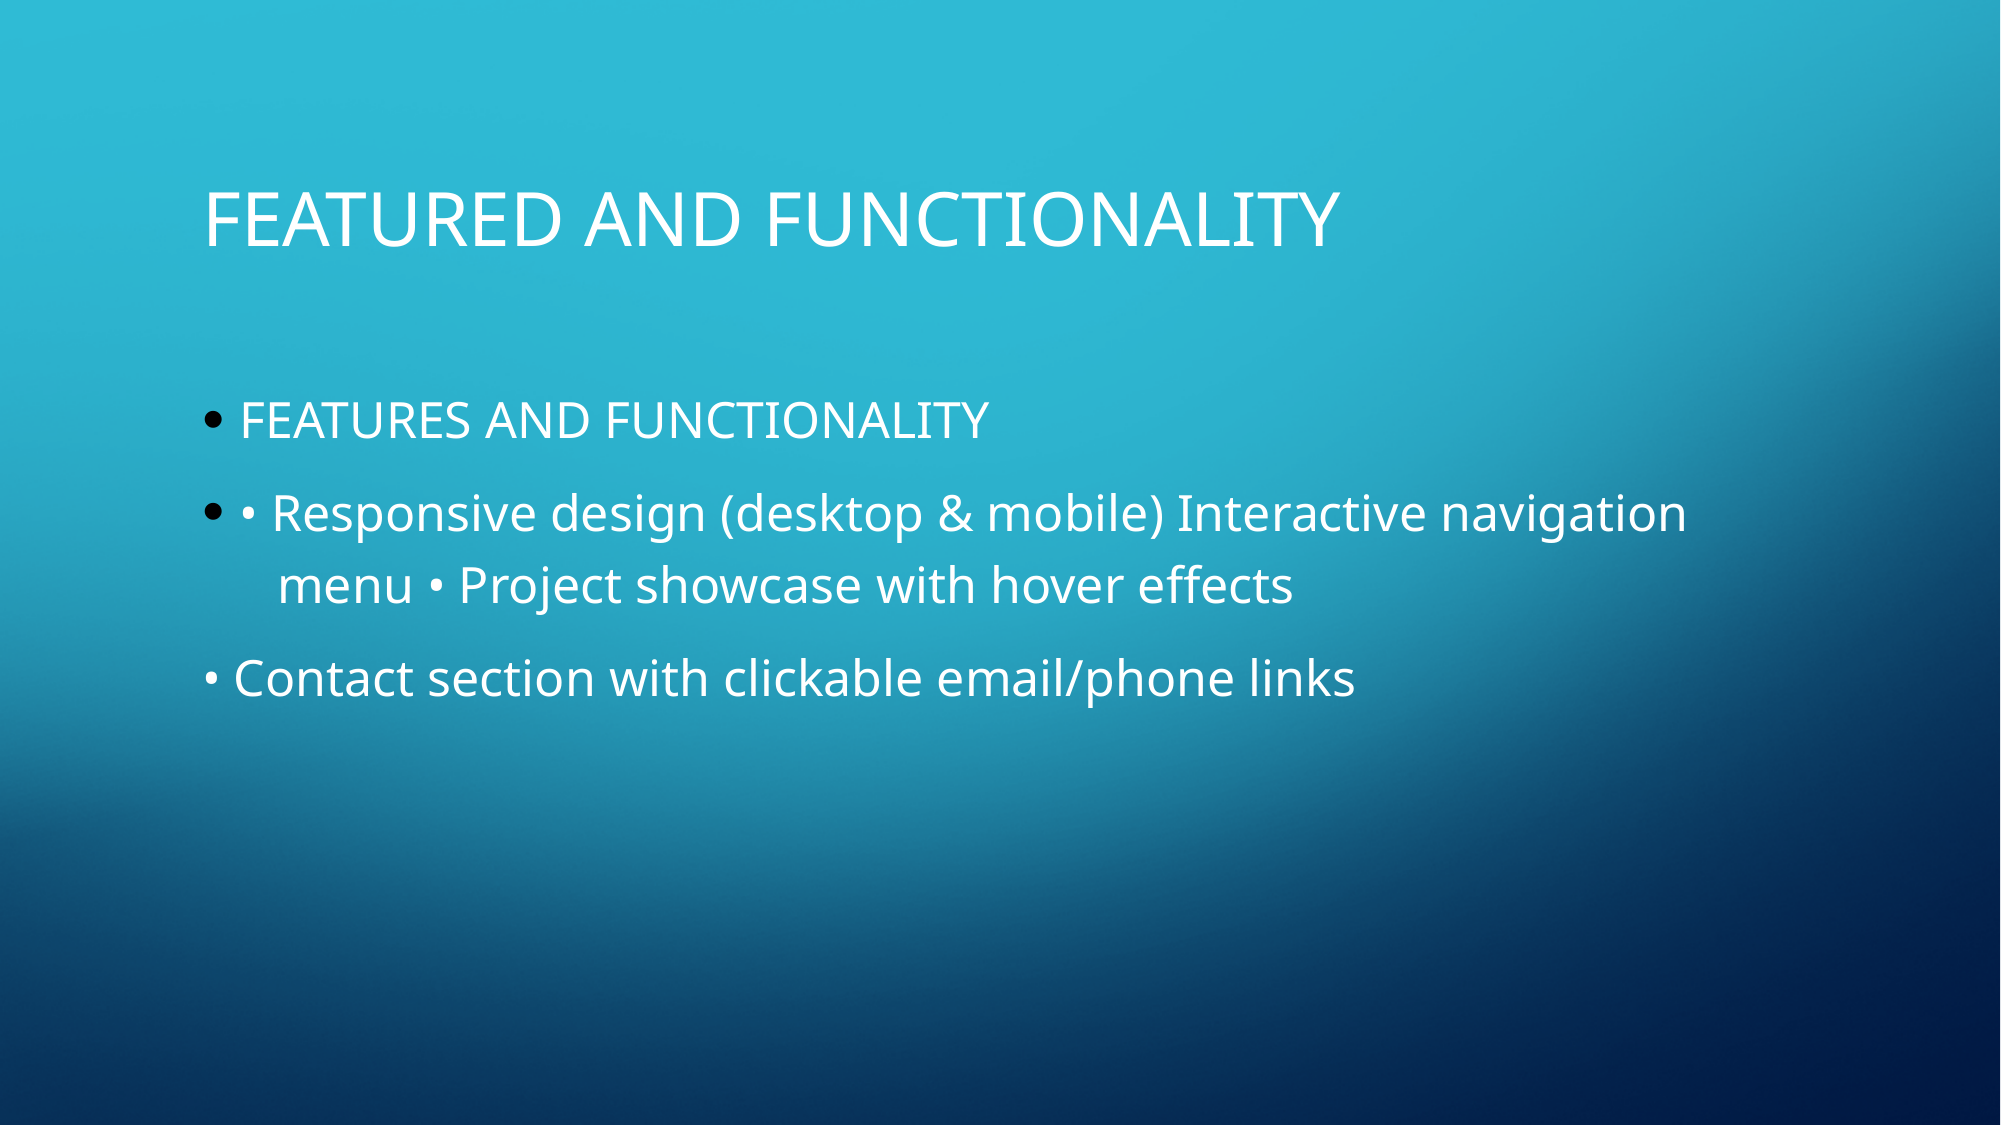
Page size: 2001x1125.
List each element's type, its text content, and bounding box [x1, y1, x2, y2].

list FEATURES AND FUNCTIONALITY • Responsive design (desktop & mobile) Interactive navigation menu • Project showcase with hover effects • Contact section with clickable email/phone links [187, 369, 1813, 951]
title Featured and Functionality [187, 101, 1813, 344]
